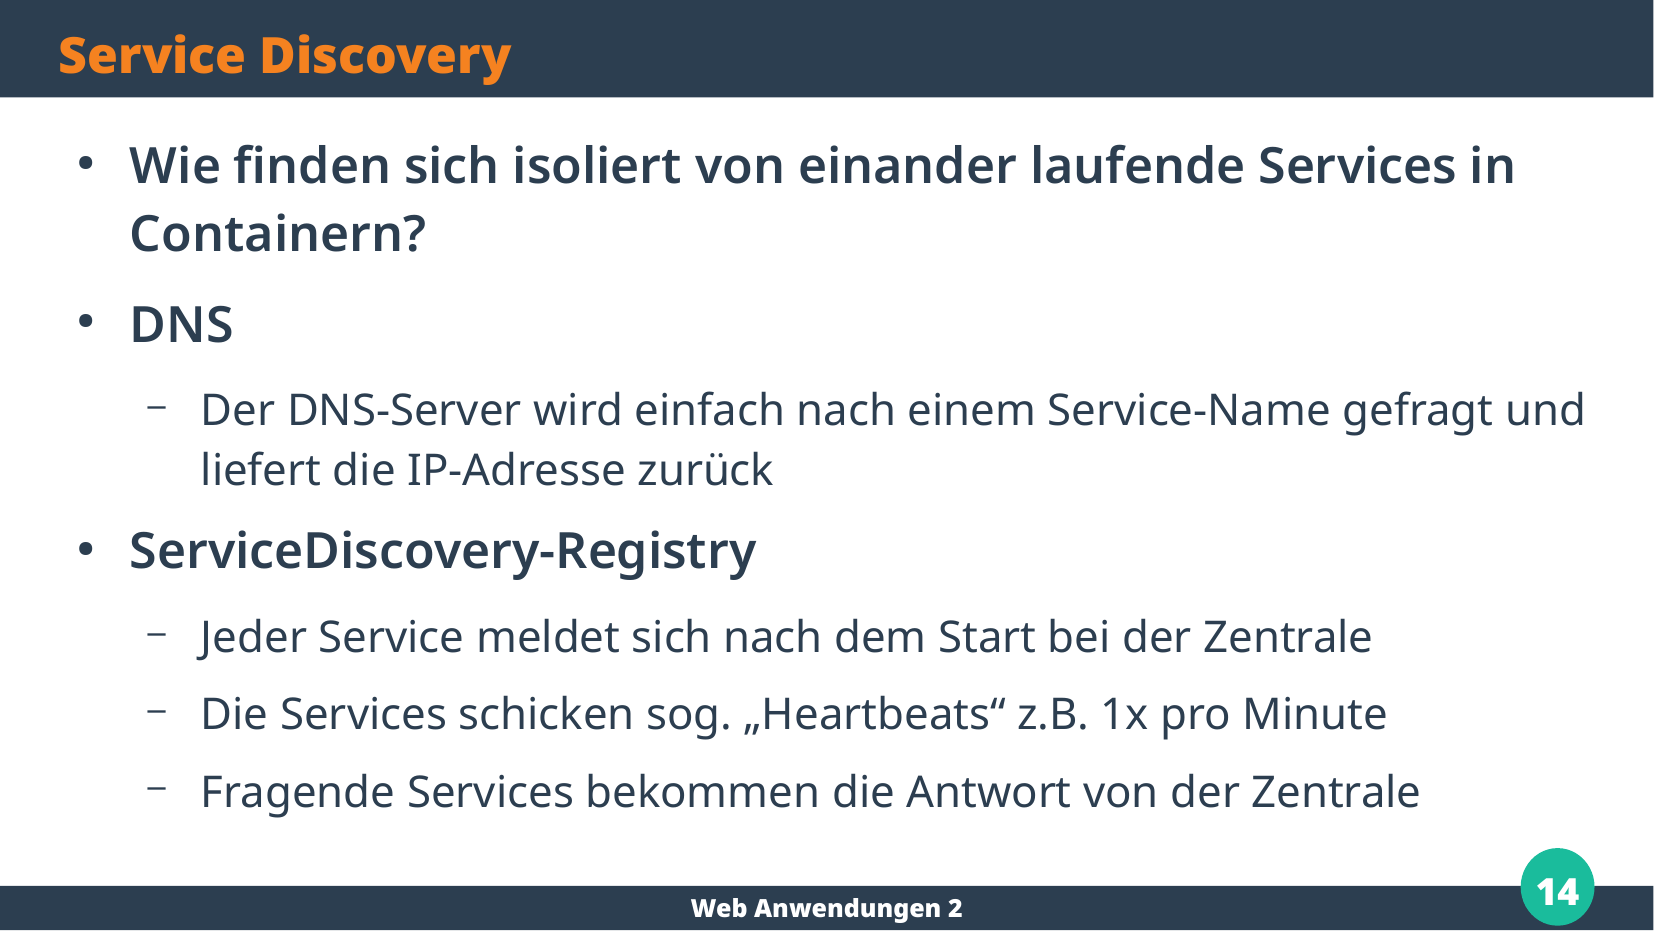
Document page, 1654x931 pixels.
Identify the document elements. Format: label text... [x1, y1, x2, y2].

list Wie finden sich isoliert von einander laufende Services in Containern? DNS Der DNS-Server wird einfach nach einem Service-Name gefragt und liefert die IP-Adresse zurück ServiceDiscovery-Registry Jeder Service meldet sich nach dem Start bei der Zentrale Die Services schicken sog. „Heartbeats“ z.B. 1x pro Minute Fragende Services bekommen die Antwort von der Zentrale [59, 129, 1595, 864]
title Service Discovery [59, 8, 1595, 89]
